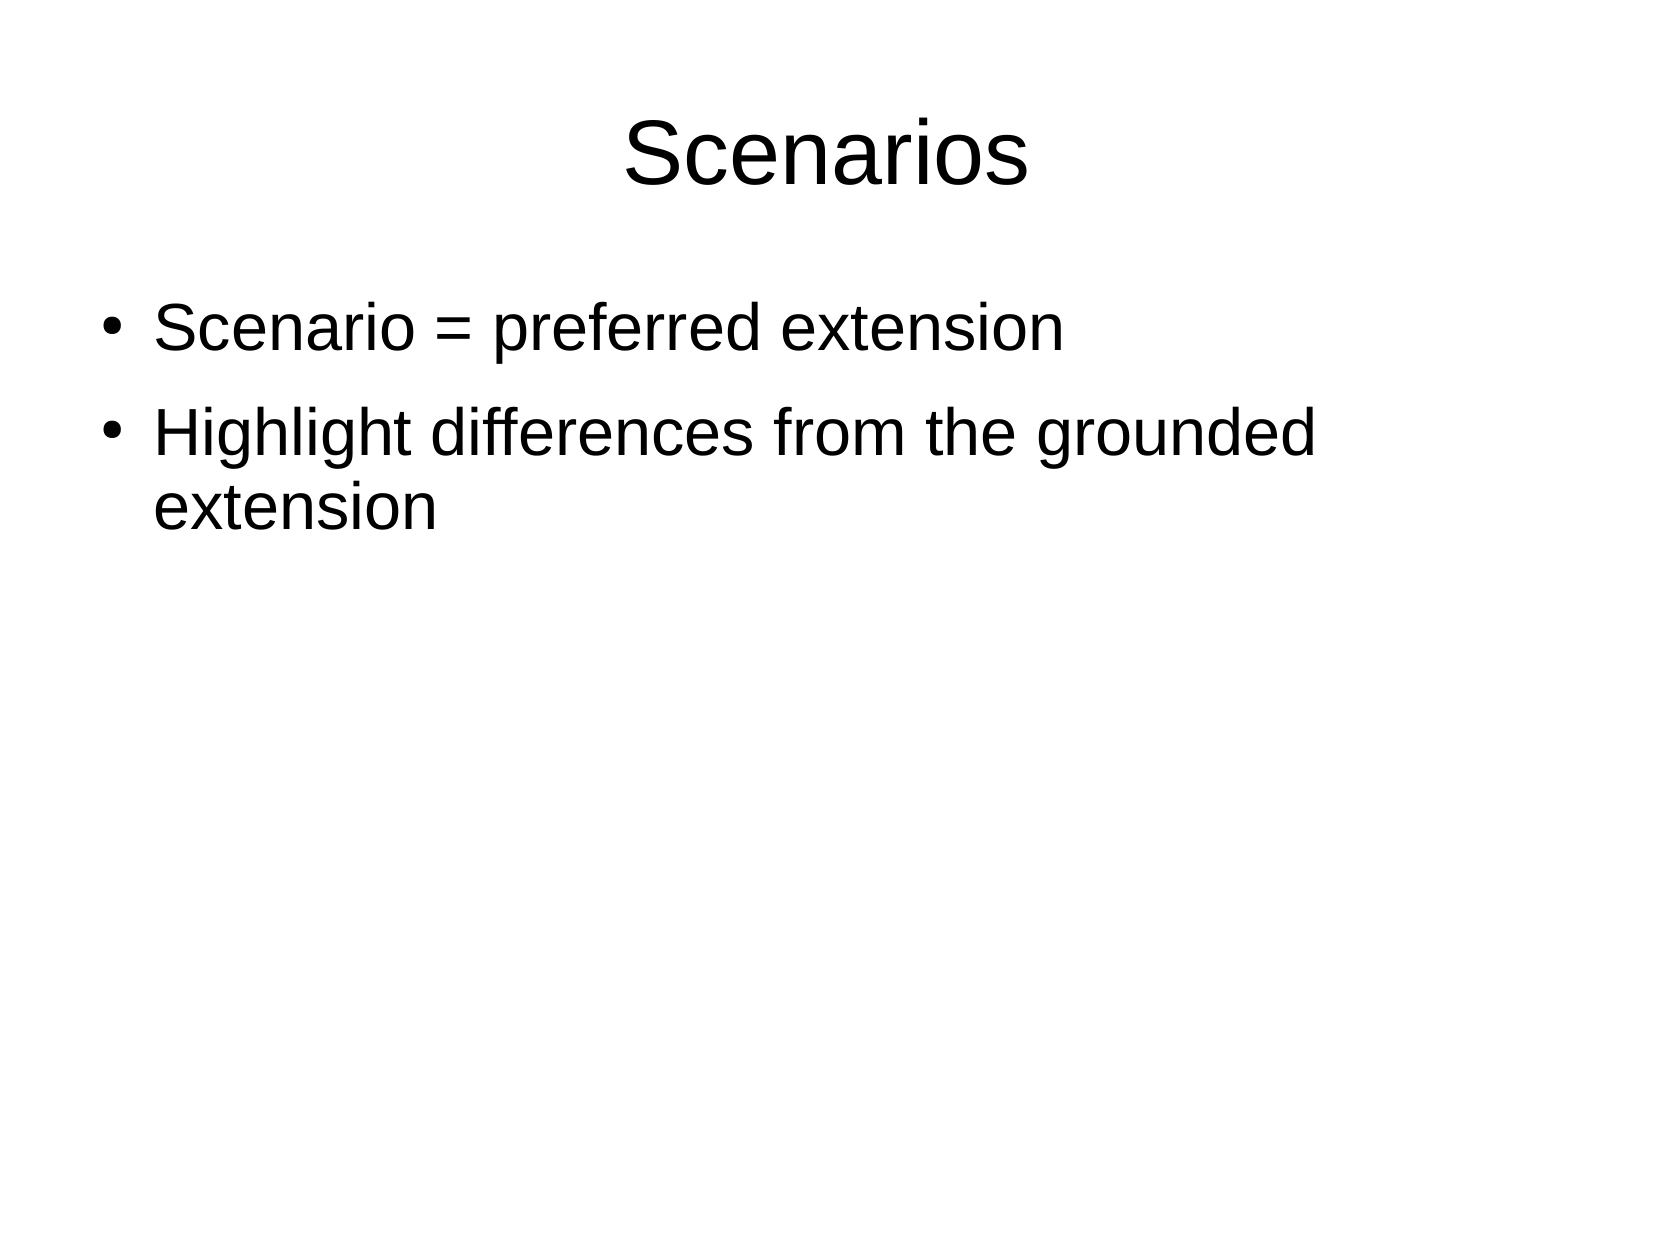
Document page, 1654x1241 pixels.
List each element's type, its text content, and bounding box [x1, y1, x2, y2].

title Scenarios [82, 49, 1571, 257]
list Scenario = preferred extension Highlight differences from the grounded extension [82, 290, 1571, 1010]
